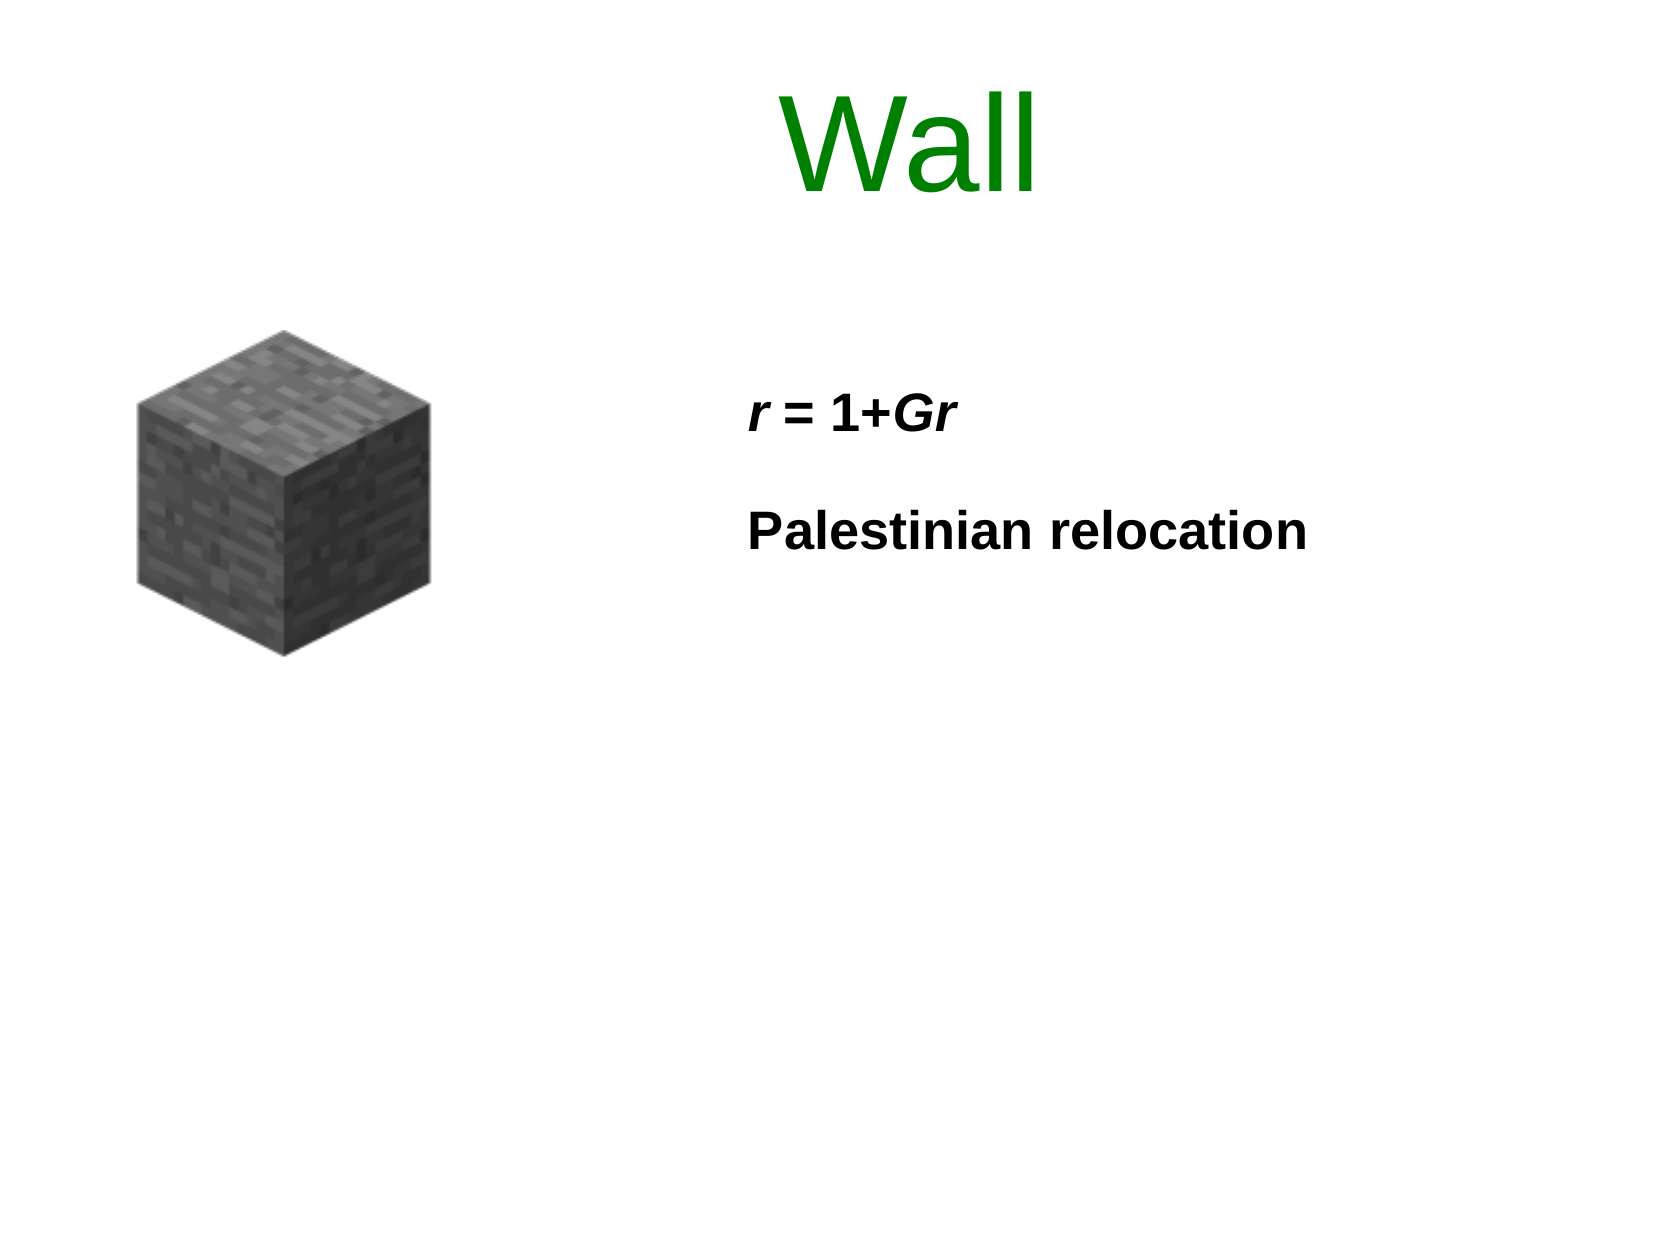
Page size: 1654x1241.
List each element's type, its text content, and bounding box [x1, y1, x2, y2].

title Wall [166, 39, 1654, 247]
text_box Palestinian relocation [733, 492, 1654, 569]
text_box r = 1+Gr [733, 374, 1654, 451]
picture [120, 329, 449, 659]
